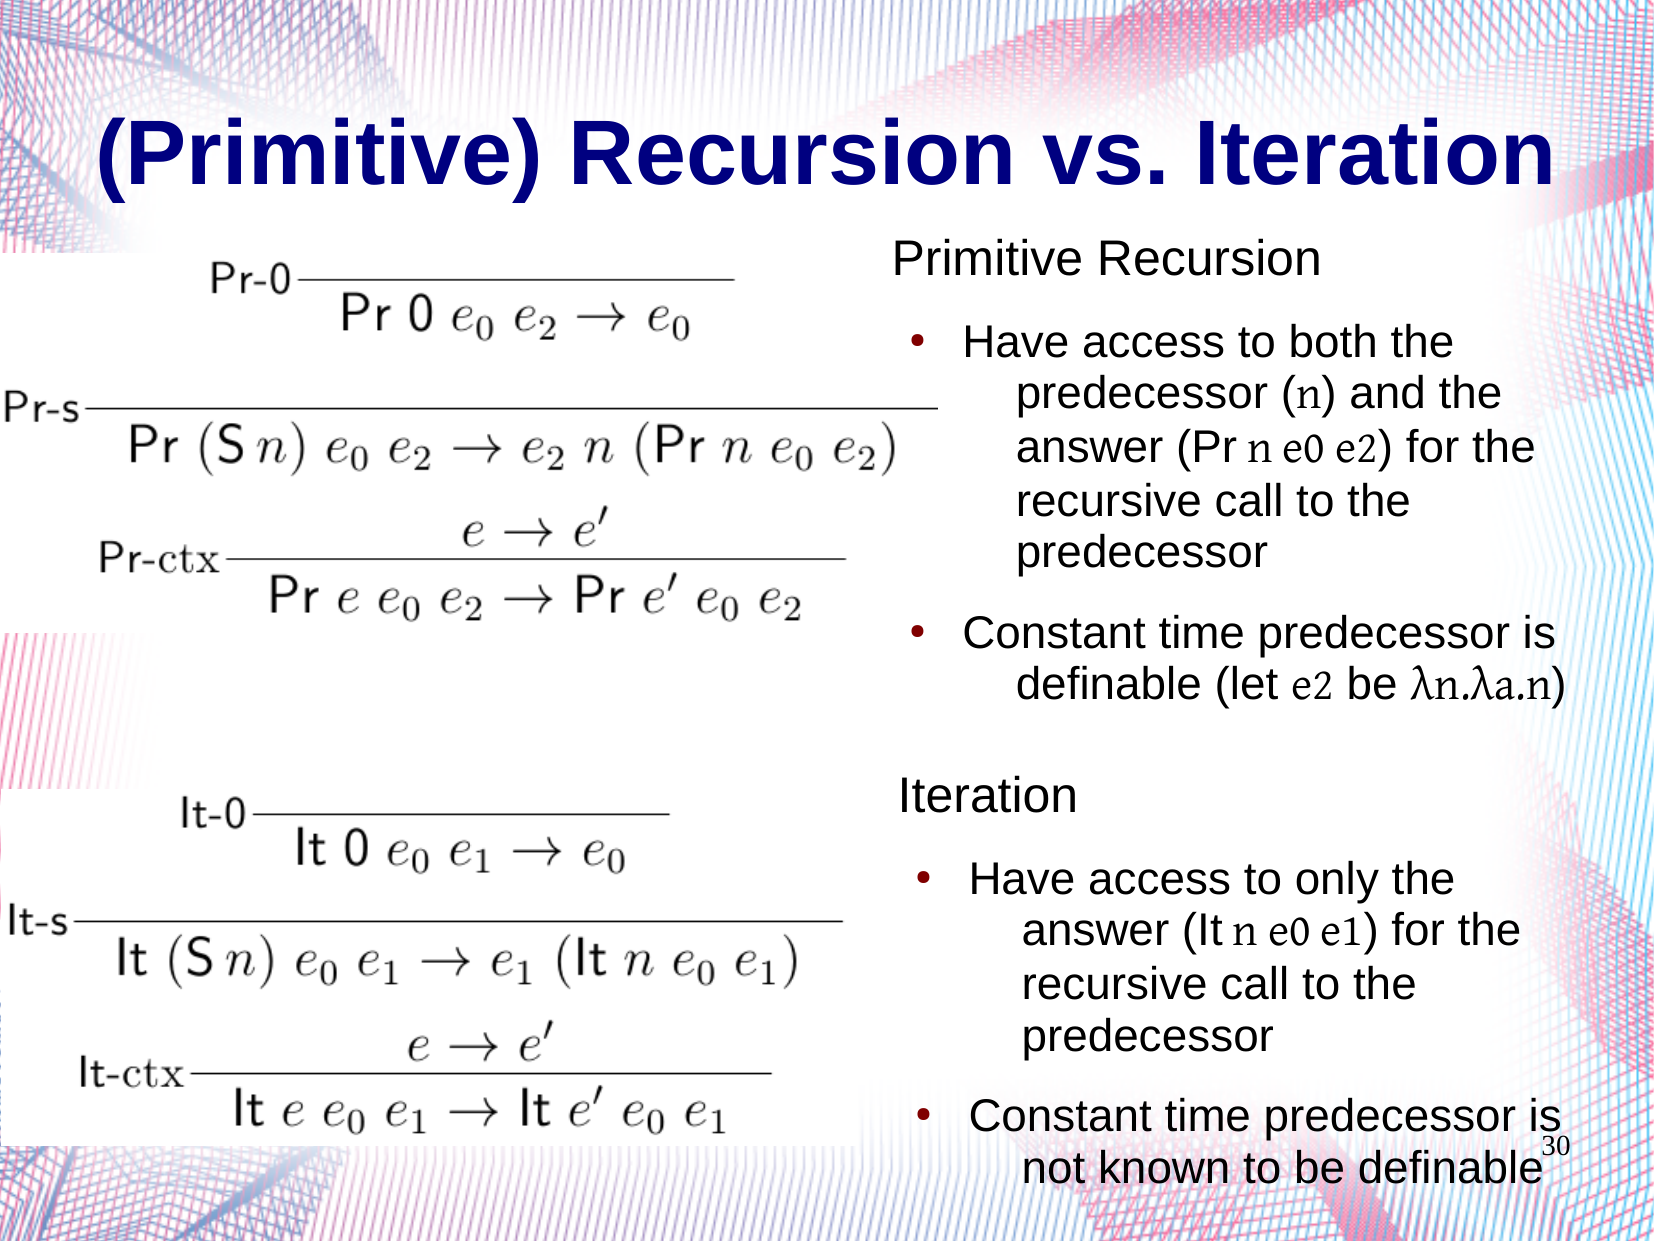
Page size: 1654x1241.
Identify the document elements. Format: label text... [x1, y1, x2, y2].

picture [0, 0, 1654, 1241]
list Iteration Have access to only the answer (It n e0 e1) for the recursive call to the predecessor Constant time predecessor is not known to be definable [879, 767, 1613, 1193]
title (Primitive) Recursion vs. Iteration [82, 49, 1571, 253]
list Primitive Recursion Have access to both the predecessor (n) and the answer (Pr n e0 e2) for the recursive call to the predecessor Constant time predecessor is definable (let e2 be λn.λa.n) [874, 230, 1642, 713]
